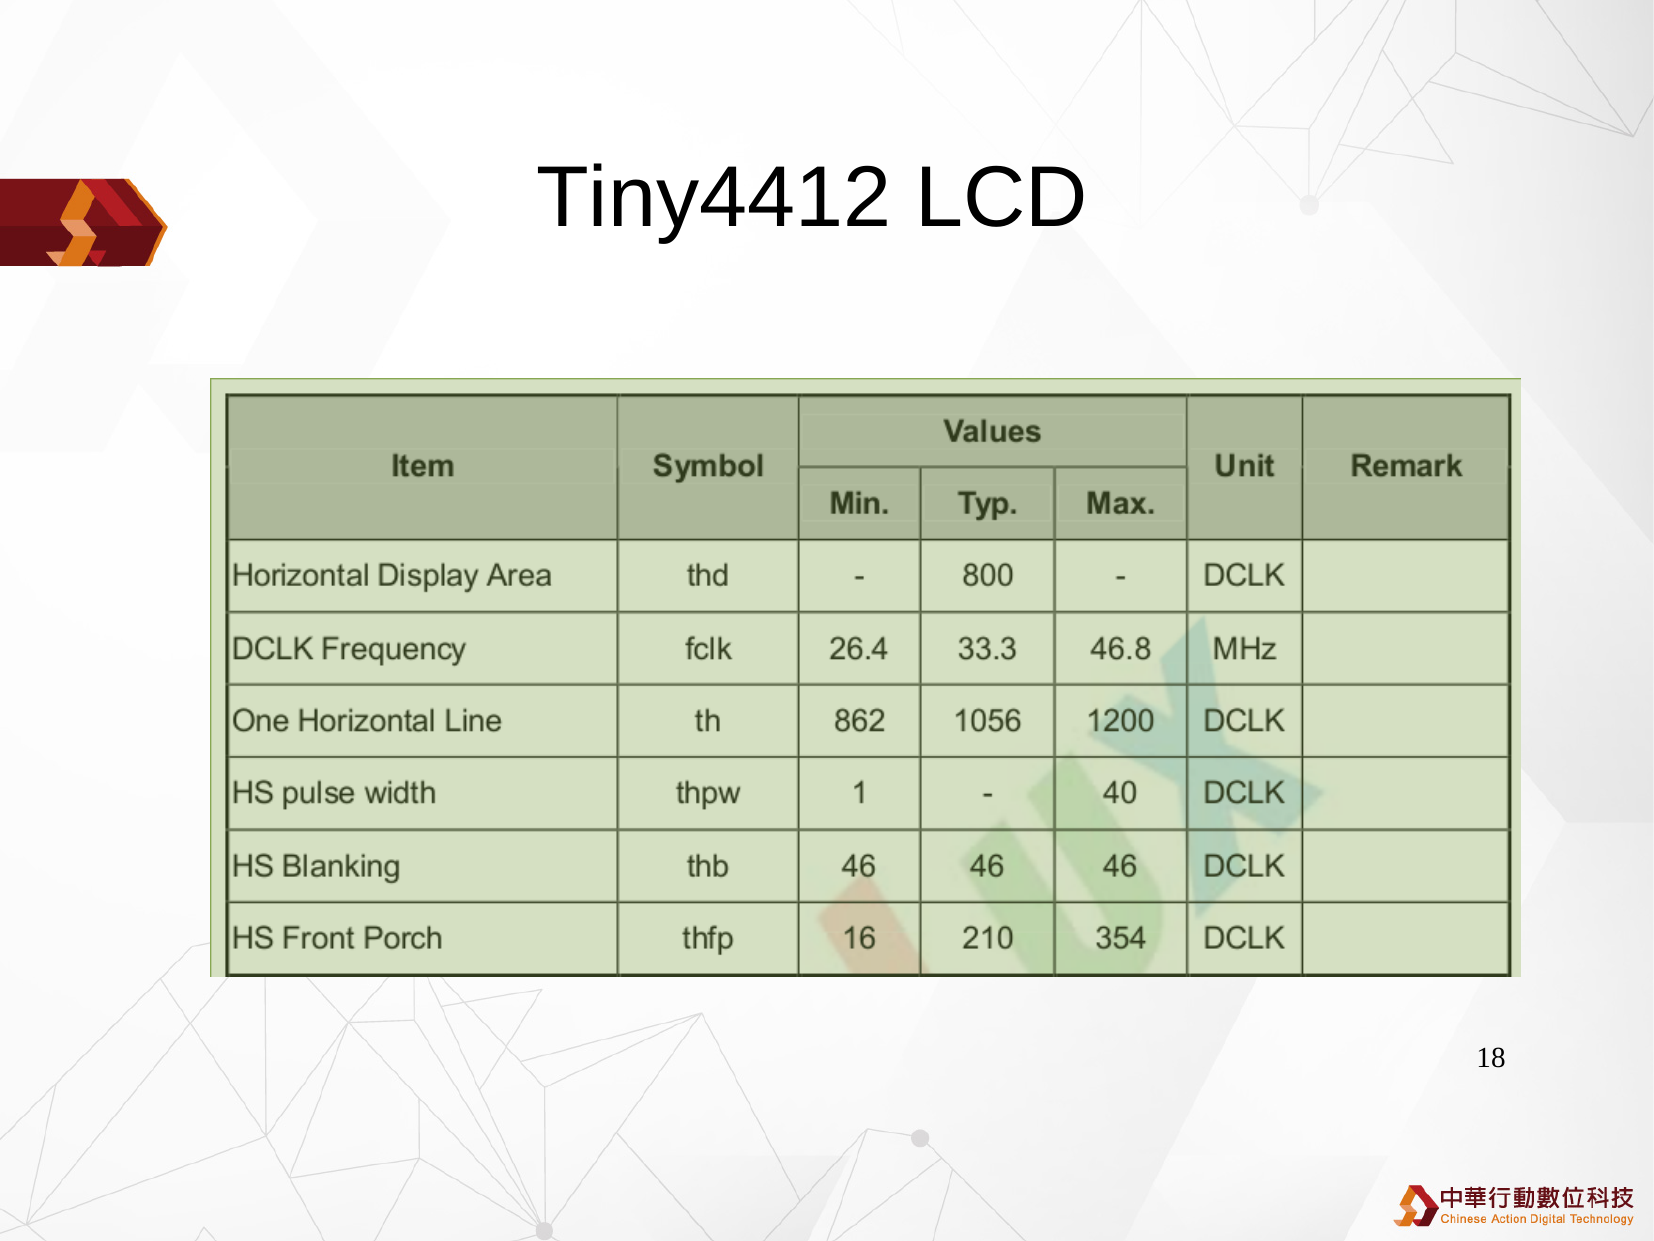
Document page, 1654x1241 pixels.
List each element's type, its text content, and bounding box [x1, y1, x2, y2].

picture [0, 0, 1654, 1241]
title Tiny4412 LCD [118, 112, 1506, 281]
